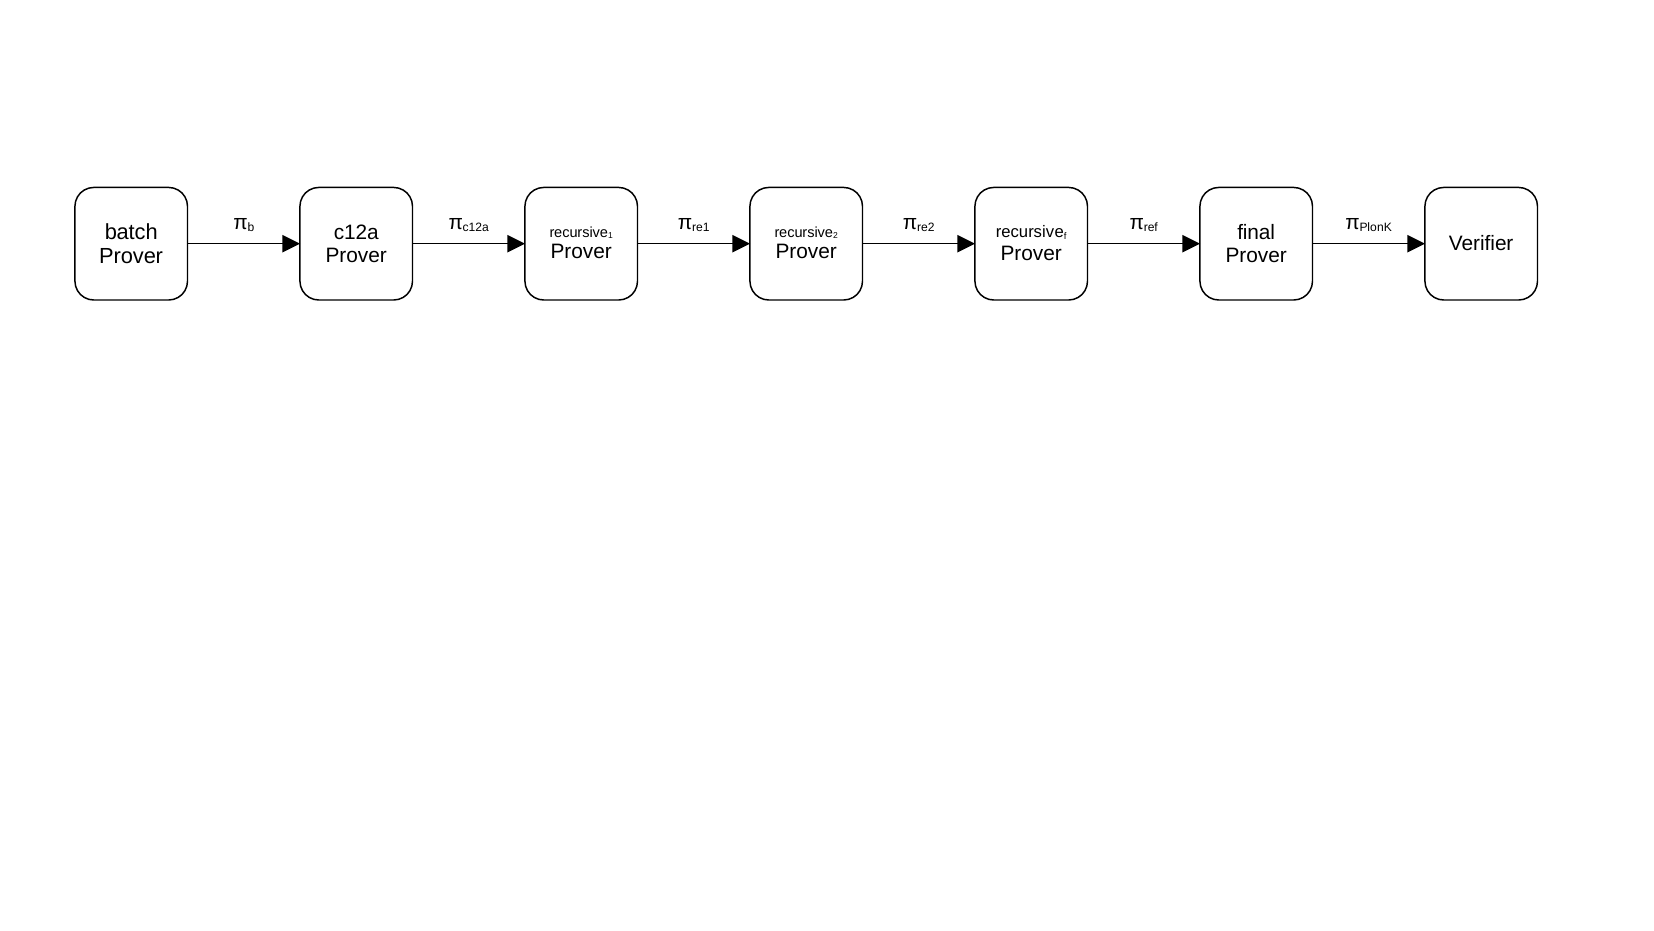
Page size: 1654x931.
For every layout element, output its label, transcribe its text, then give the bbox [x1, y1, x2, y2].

text_box recursive1 Prover [524, 187, 638, 301]
text_box πre1 [637, 201, 750, 243]
text_box final Prover [1199, 187, 1313, 301]
text_box recursivef Prover [974, 187, 1088, 301]
text_box πb [187, 201, 300, 243]
text_box πPlonK [1312, 201, 1425, 243]
text_box recursive2 Prover [749, 187, 863, 301]
text_box πc12a [412, 201, 525, 243]
text_box Verifier [1424, 187, 1538, 301]
text_box c12a Prover [299, 187, 413, 301]
text_box πref [1087, 201, 1200, 243]
text_box πre2 [862, 201, 975, 243]
text_box batch Prover [74, 187, 188, 301]
